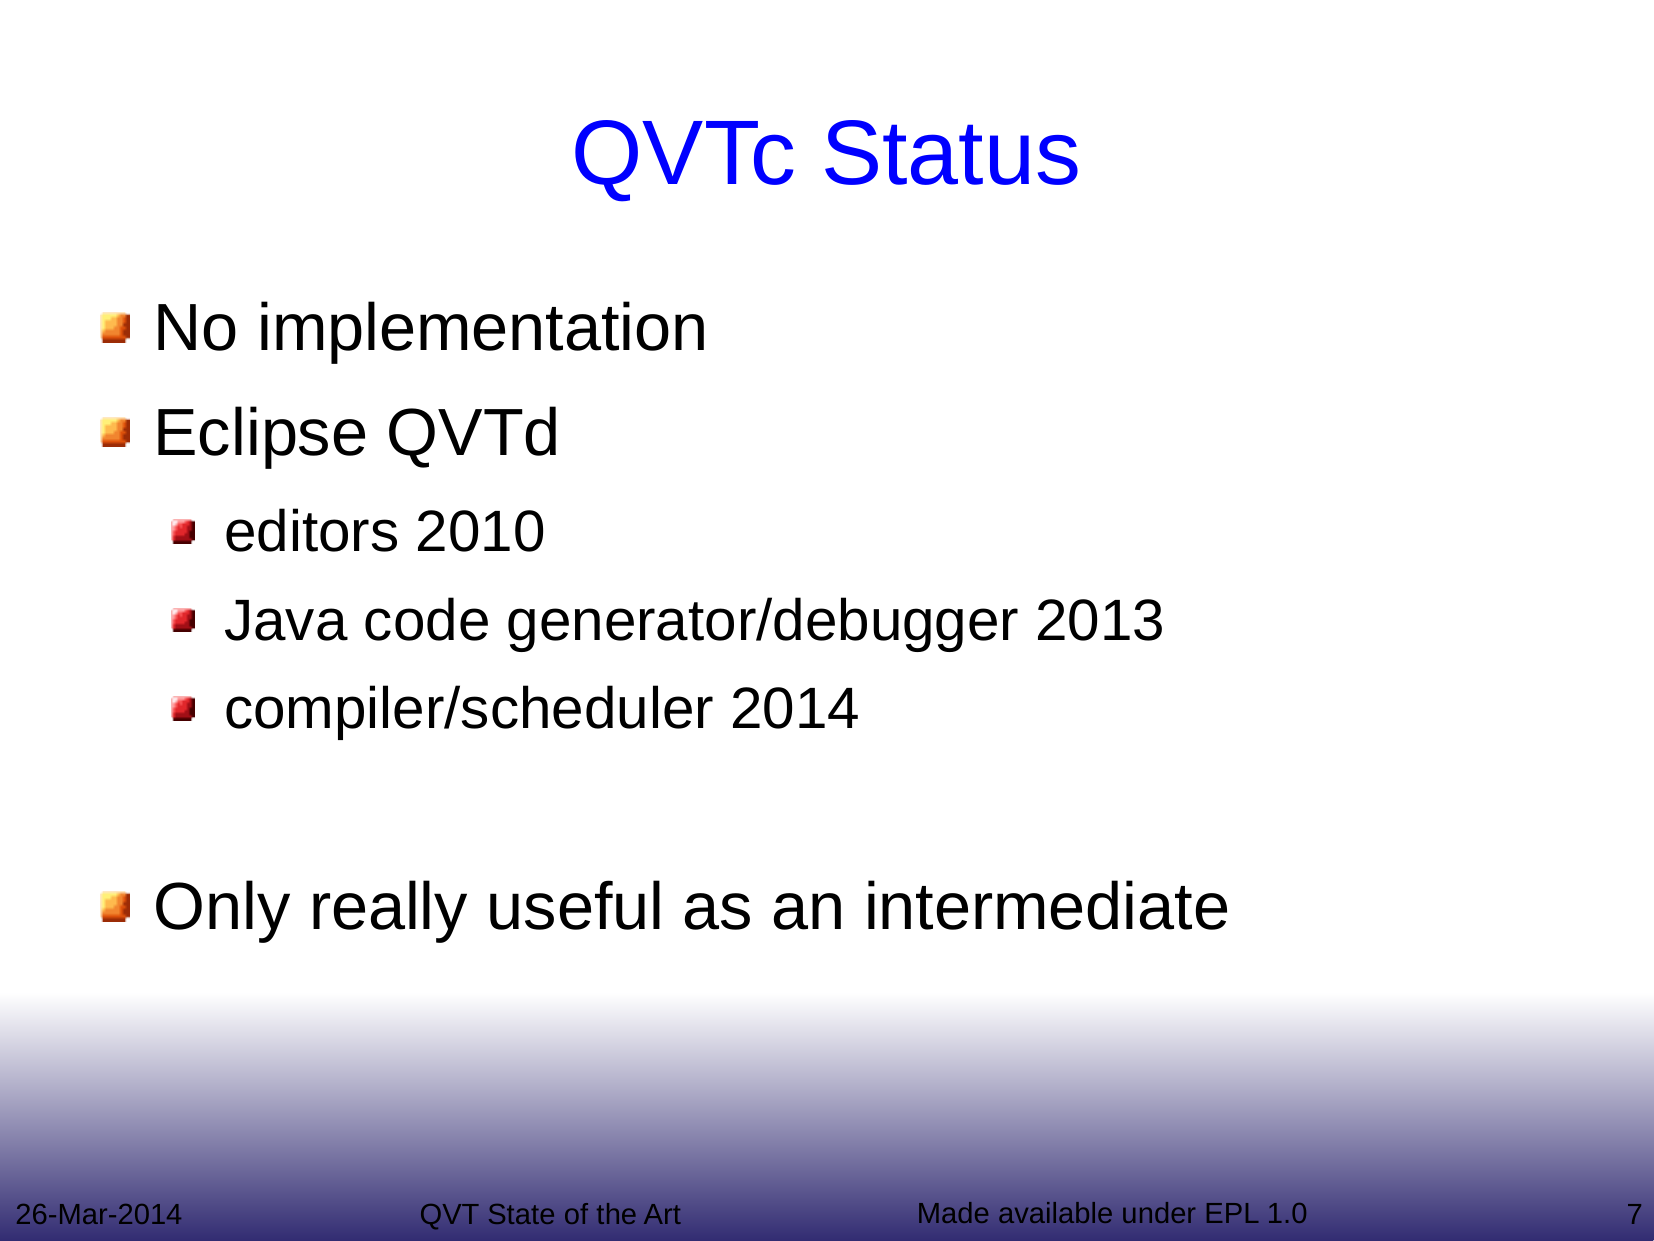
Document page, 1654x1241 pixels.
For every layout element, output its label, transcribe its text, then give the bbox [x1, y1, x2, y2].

list No implementation Eclipse QVTd editors 2010 Java code generator/debugger 2013 compiler/scheduler 2014 Only really useful as an intermediate [82, 290, 1571, 1109]
title QVTc Status [82, 49, 1571, 257]
